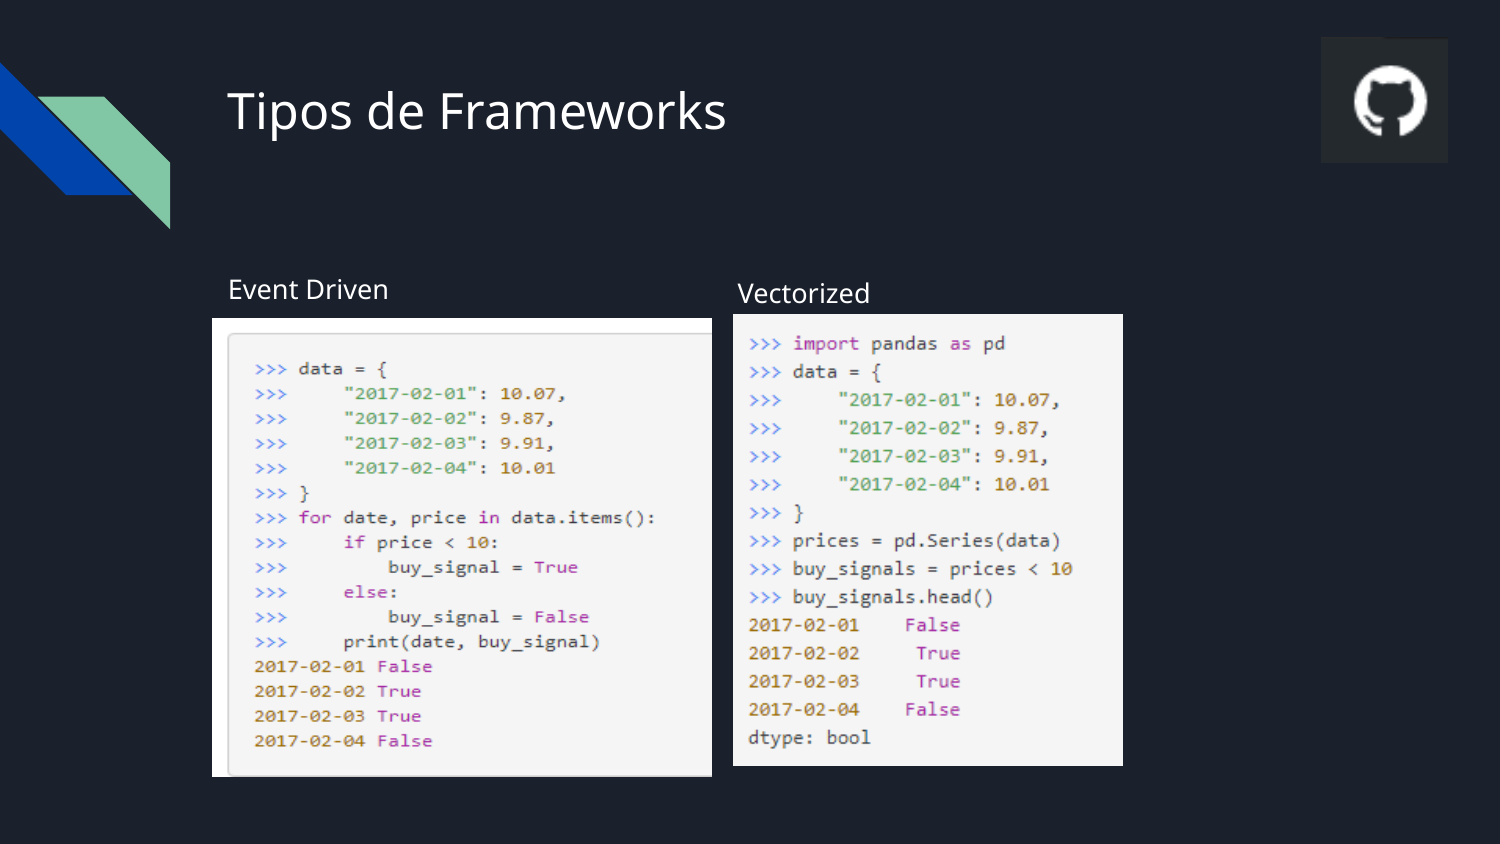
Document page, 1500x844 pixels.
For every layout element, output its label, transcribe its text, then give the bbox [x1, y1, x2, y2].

picture [733, 314, 1123, 766]
title Tipos de Frameworks [212, 64, 1368, 215]
picture [1321, 37, 1448, 164]
list Event Driven [212, 257, 712, 315]
list Vectorized [722, 261, 1222, 319]
picture [212, 318, 712, 777]
